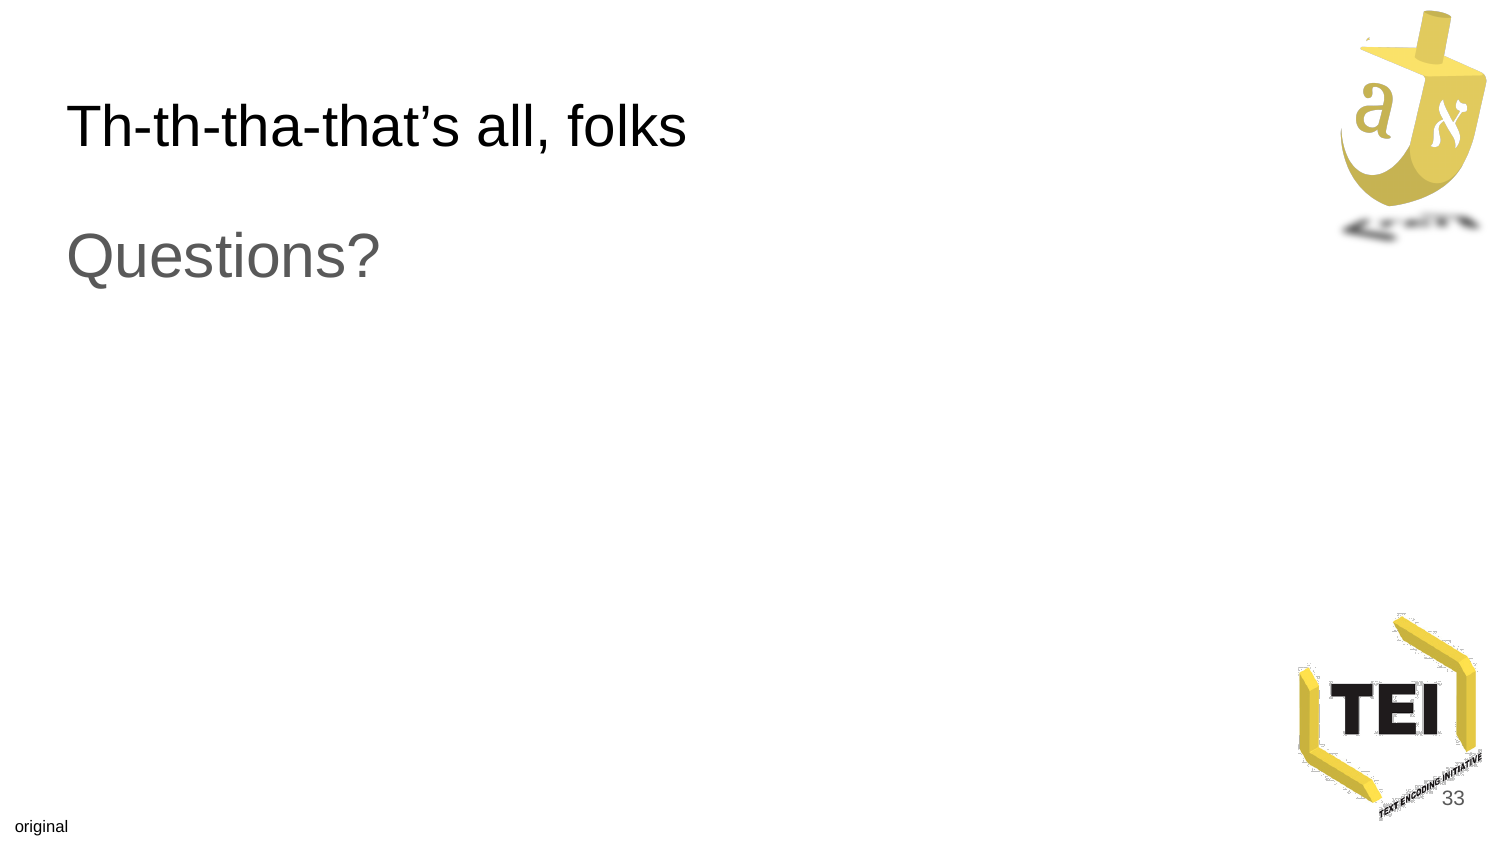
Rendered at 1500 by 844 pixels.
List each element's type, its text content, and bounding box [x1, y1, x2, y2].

picture [1275, 604, 1500, 830]
text_box original [0, 810, 114, 844]
slide_number <number> [1389, 764, 1480, 830]
list Questions? [51, 189, 1449, 750]
title Th-th-tha-that’s all, folks [51, 72, 1449, 167]
picture [1324, 0, 1497, 250]
